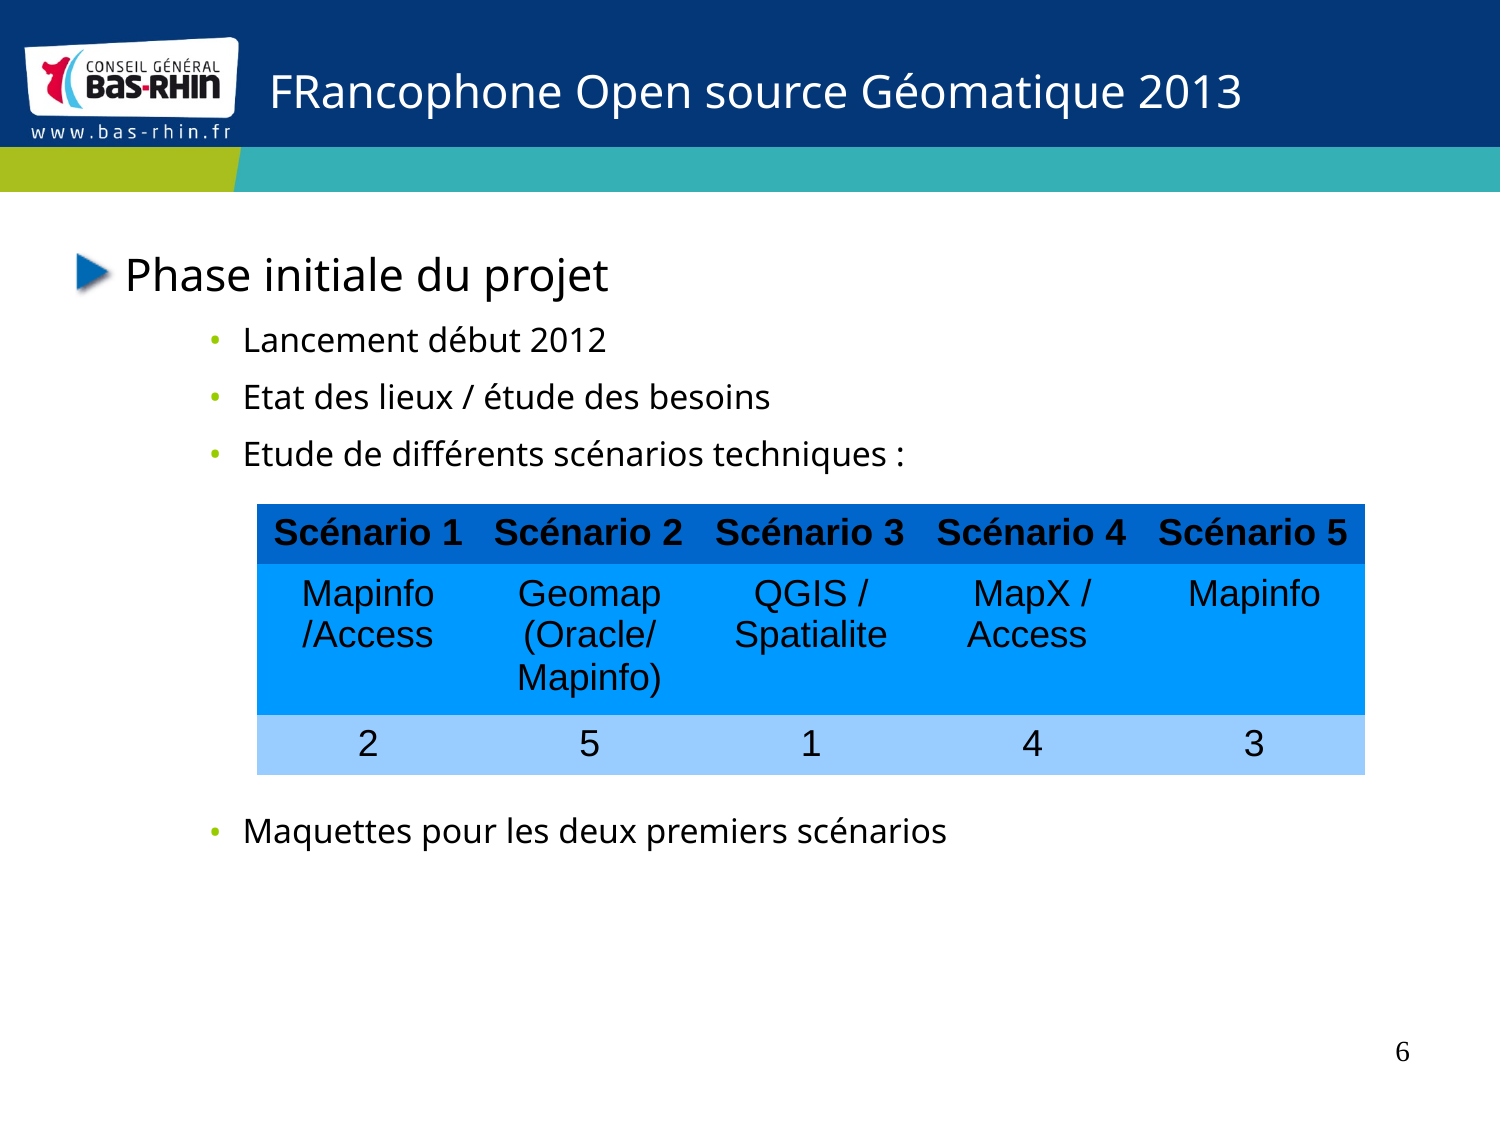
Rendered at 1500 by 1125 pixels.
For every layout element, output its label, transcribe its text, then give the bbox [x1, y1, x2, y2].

title FRancophone Open source Géomatique 2013 [253, 30, 1471, 149]
picture [0, 0, 1500, 192]
list Phase initiale du projet Lancement début 2012 Etat des lieux / étude des besoins Etude de différents scénarios techniques : Maquettes pour les deux premiers scénarios [59, 236, 1410, 864]
